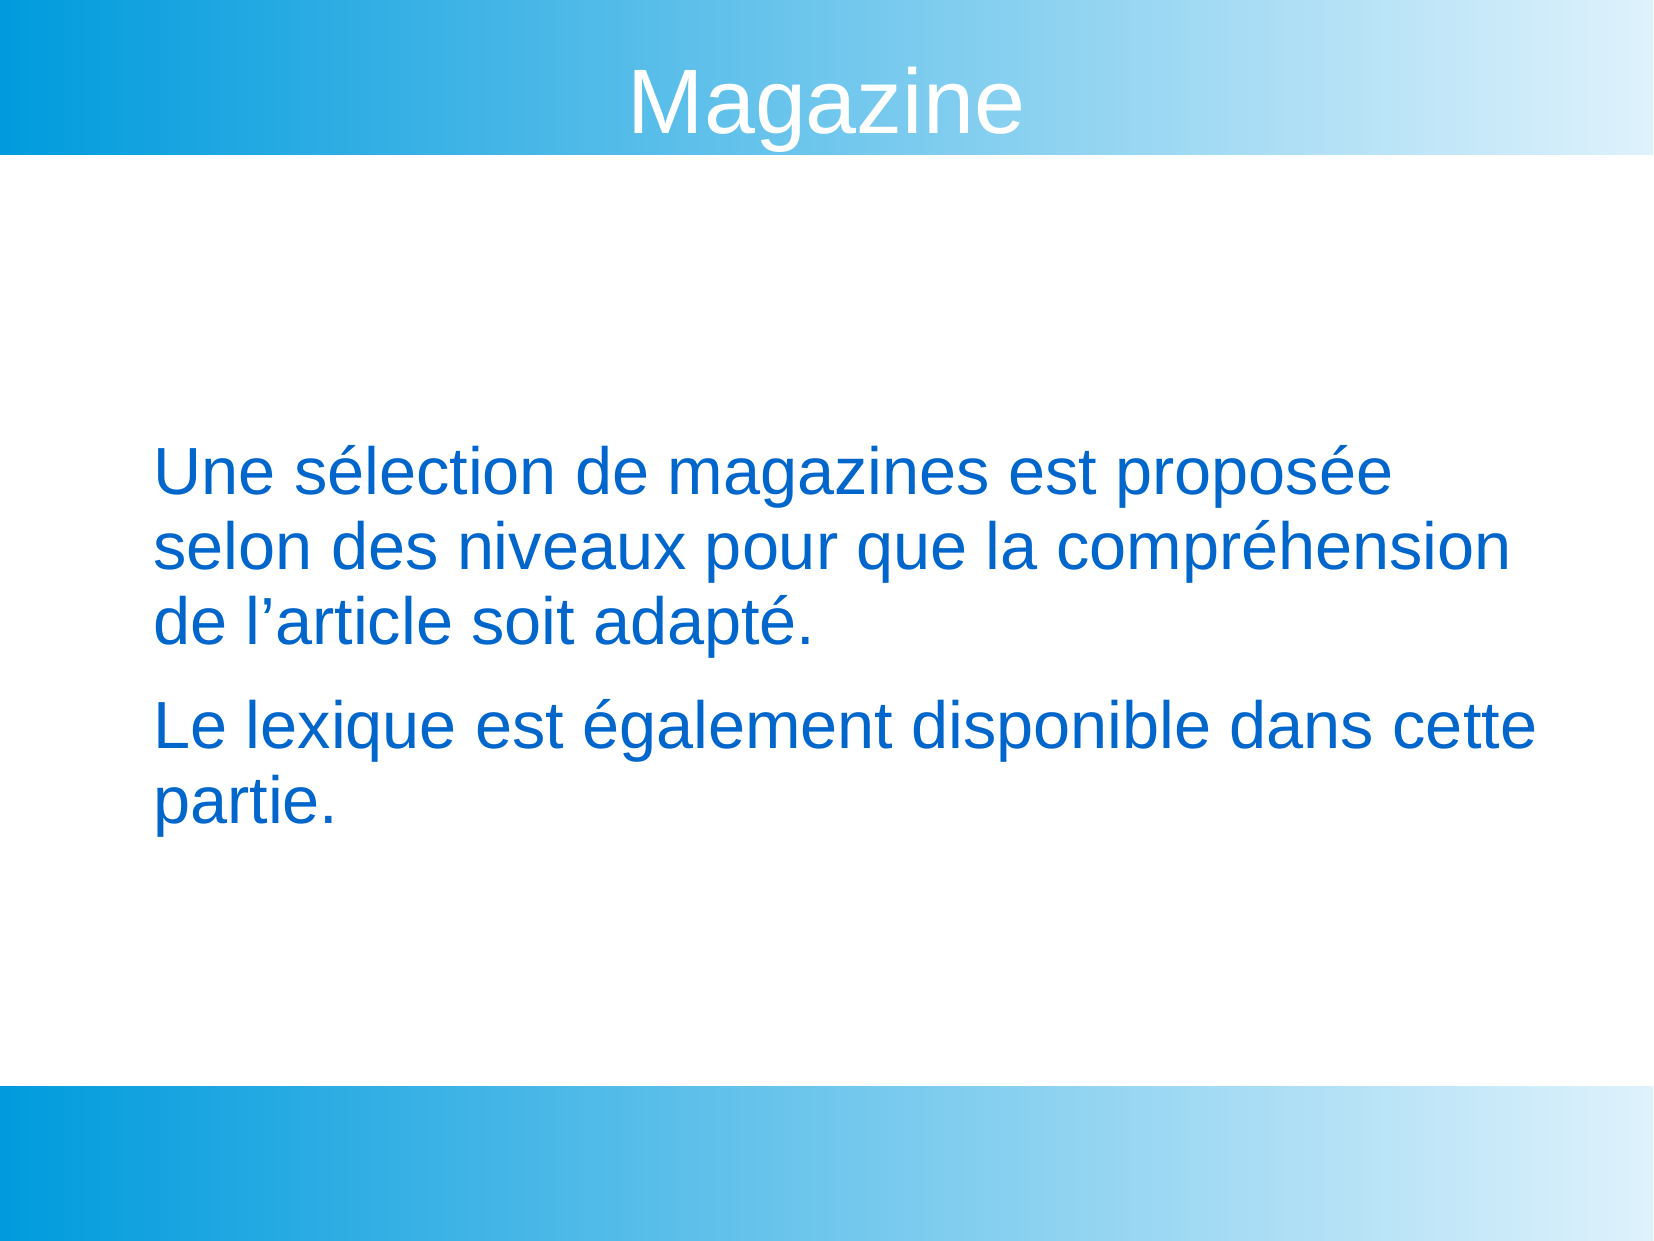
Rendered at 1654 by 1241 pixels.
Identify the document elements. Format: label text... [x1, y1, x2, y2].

title Magazine [82, 49, 1571, 155]
list Une sélection de magazines est proposée selon des niveaux pour que la compréhension de l’article soit adapté. Le lexique est également disponible dans cette partie. [82, 225, 1571, 945]
